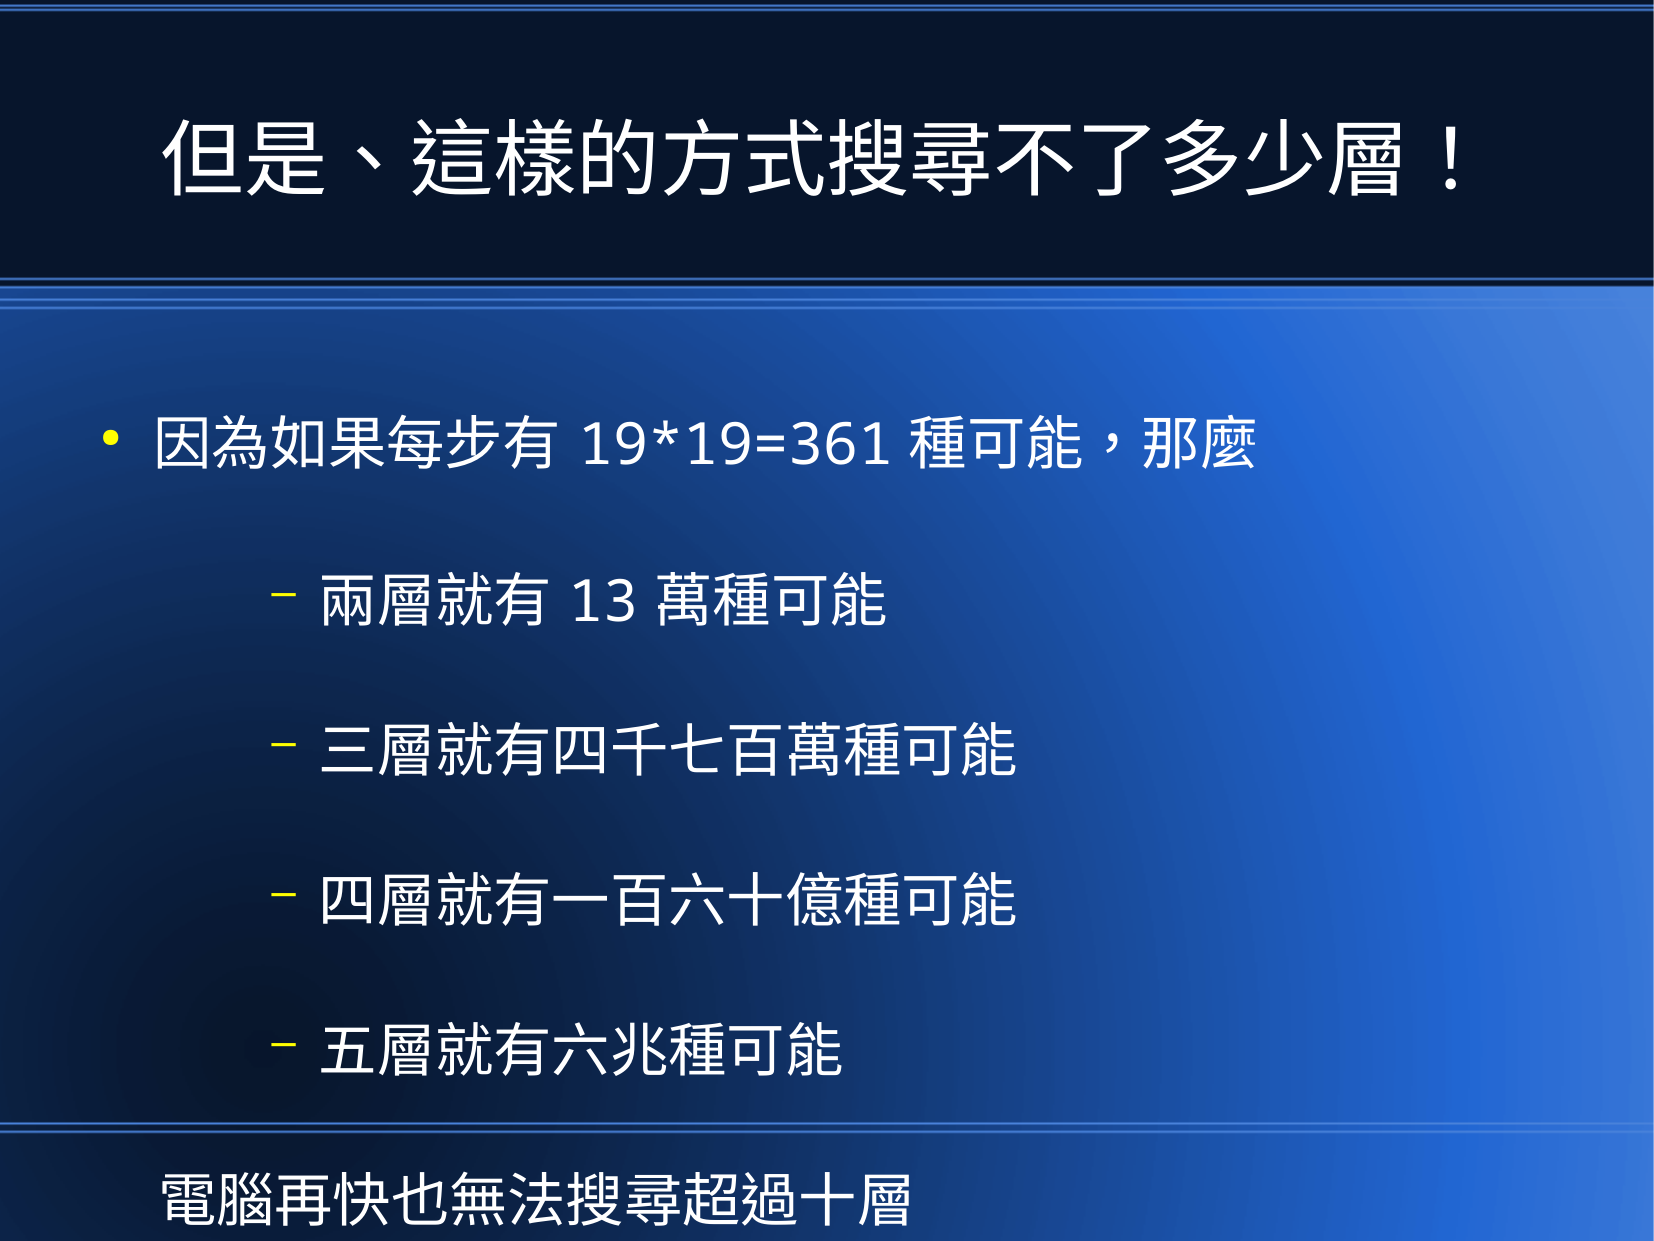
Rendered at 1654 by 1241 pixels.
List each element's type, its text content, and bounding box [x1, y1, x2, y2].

list 因為如果每步有19*19=361種可能，那麼 兩層就有13萬種可能 三層就有四千七百萬種可能 四層就有一百六十億種可能 五層就有六兆種可能 電腦再快也無法搜尋超過十層 [82, 355, 1571, 1241]
picture [0, 0, 1654, 1241]
title 但是、這樣的方式搜尋不了多少層！ [82, 49, 1571, 257]
